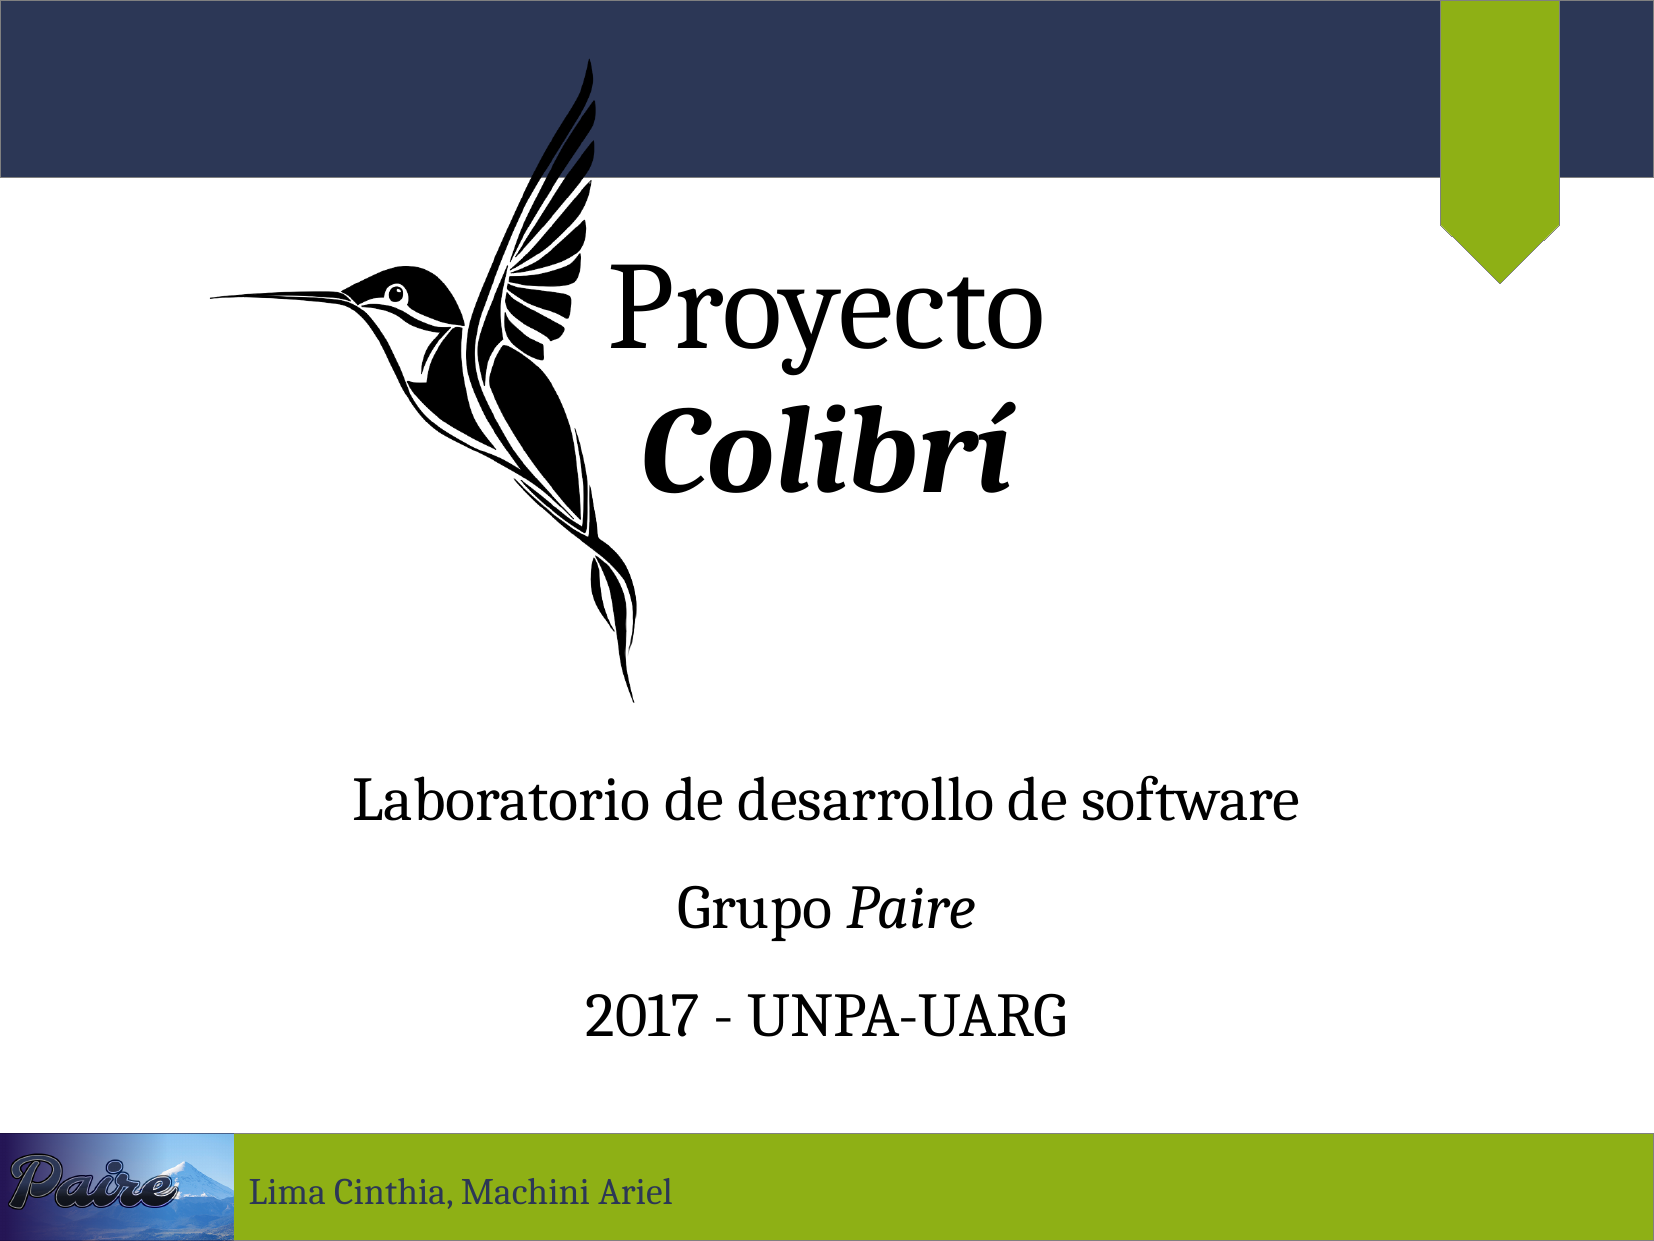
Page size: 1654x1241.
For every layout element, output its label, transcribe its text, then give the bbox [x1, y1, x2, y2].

text_box Proyecto Colibrí [638, 228, 1306, 632]
text_box [0, 0, 1654, 284]
text_box Laboratorio de desarrollo de software Grupo Paire 2017 - UNPA-UARG [295, 720, 1359, 1052]
text_box [234, 1133, 1654, 1241]
picture [0, 1133, 234, 1241]
picture [209, 58, 638, 703]
text_box Lima Cinthia, Machini Ariel [234, 1163, 707, 1222]
